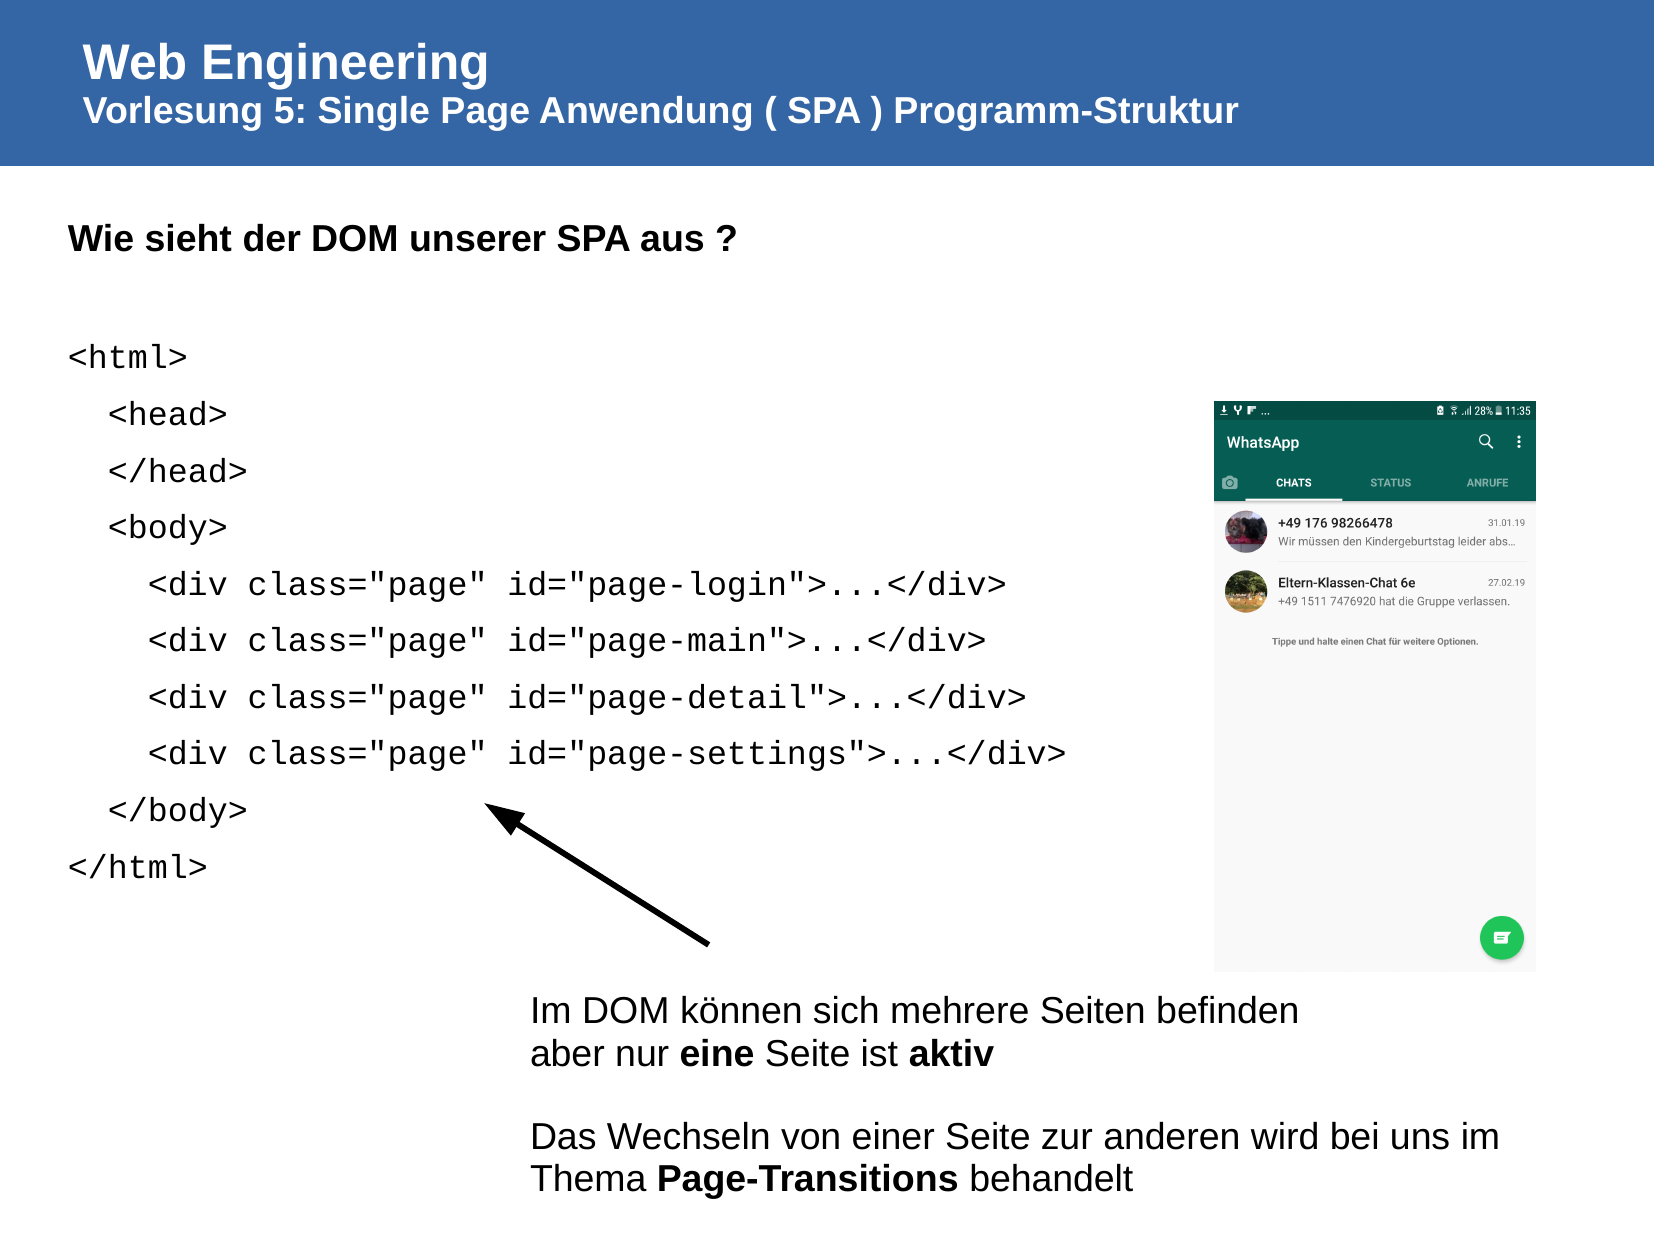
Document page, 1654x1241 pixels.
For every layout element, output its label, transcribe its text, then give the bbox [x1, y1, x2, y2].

text_box Im DOM können sich mehrere Seiten befinden aber nur eine Seite ist aktiv Das Wechseln von einer Seite zur anderen wird bei uns im Thema Page-Transitions behandelt [515, 982, 1516, 1208]
text_box Wie sieht der DOM unserer SPA aus ? <html> <head> </head> <body> <div class="page" id="page-login">...</div> <div class="page" id="page-main">...</div> <div class="page" id="page-detail">...</div> <div class="page" id="page-settings">...</div> </body> </html> [53, 188, 1619, 953]
picture [1214, 401, 1536, 972]
title Web Engineering Vorlesung 5: Single Page Anwendung ( SPA ) Programm-Struktur [82, 0, 1571, 166]
